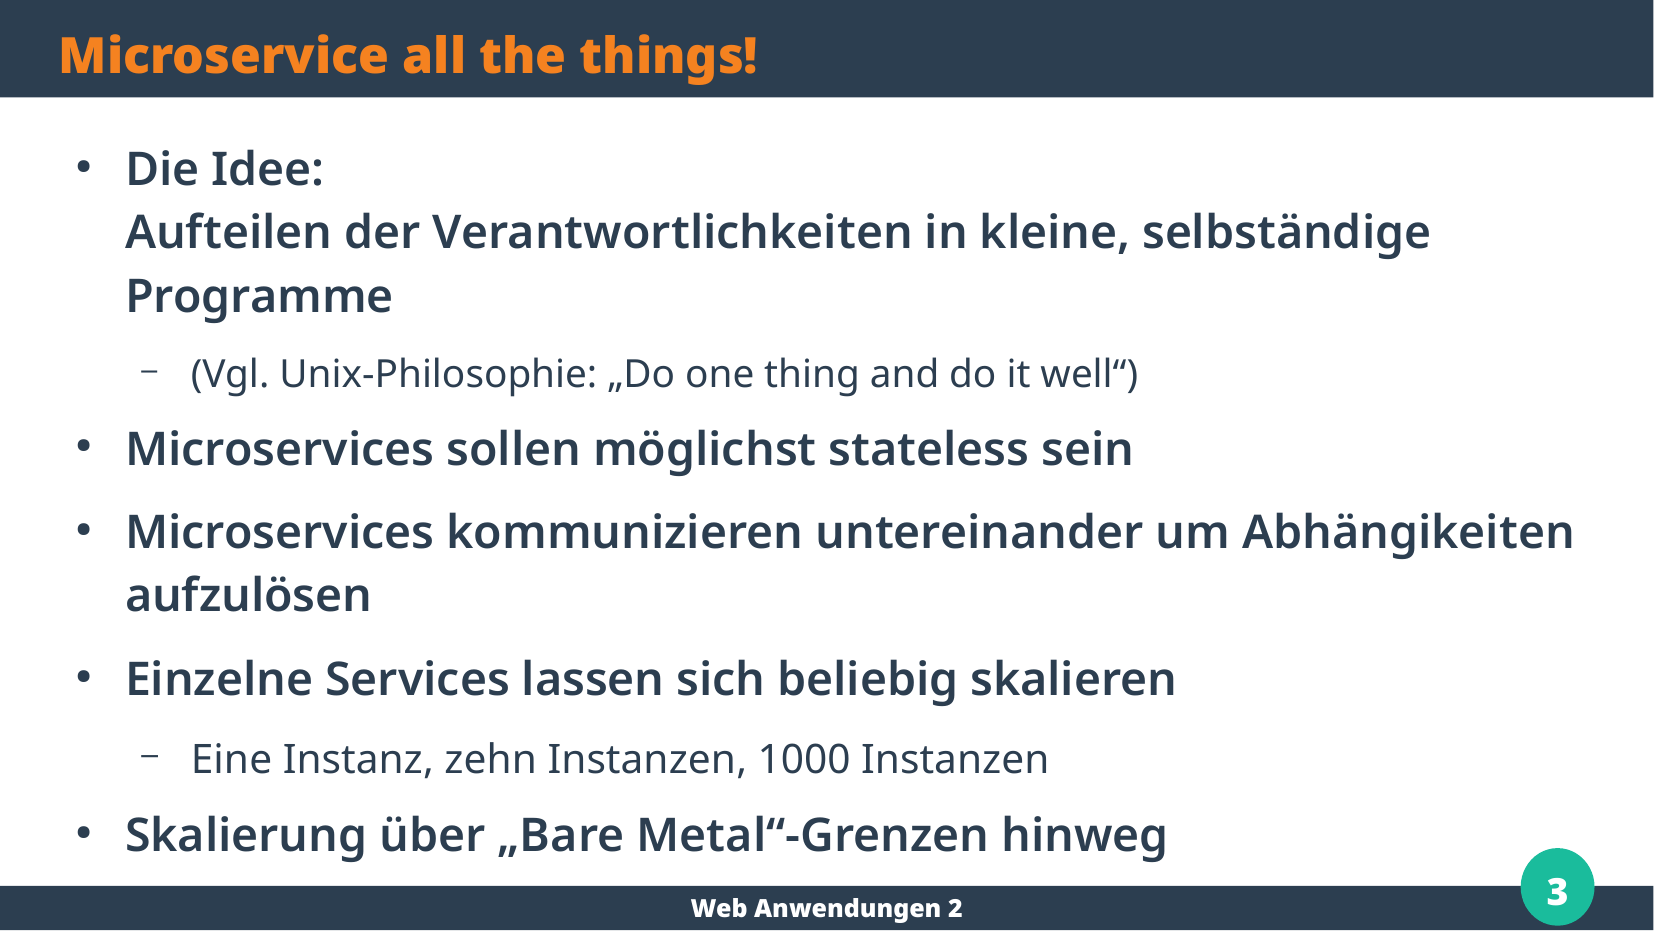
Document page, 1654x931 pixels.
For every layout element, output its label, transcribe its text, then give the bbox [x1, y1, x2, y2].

title Microservice all the things! [59, 8, 1595, 89]
list Die Idee: Aufteilen der Verantwortlichkeiten in kleine, selbständige Programme (Vgl. Unix-Philosophie: „Do one thing and do it well“) Microservices sollen möglichst stateless sein Microservices kommunizieren untereinander um Abhängikeiten aufzulösen Einzelne Services lassen sich beliebig skalieren Eine Instanz, zehn Instanzen, 1000 Instanzen Skalierung über „Bare Metal“-Grenzen hinweg [59, 135, 1595, 870]
